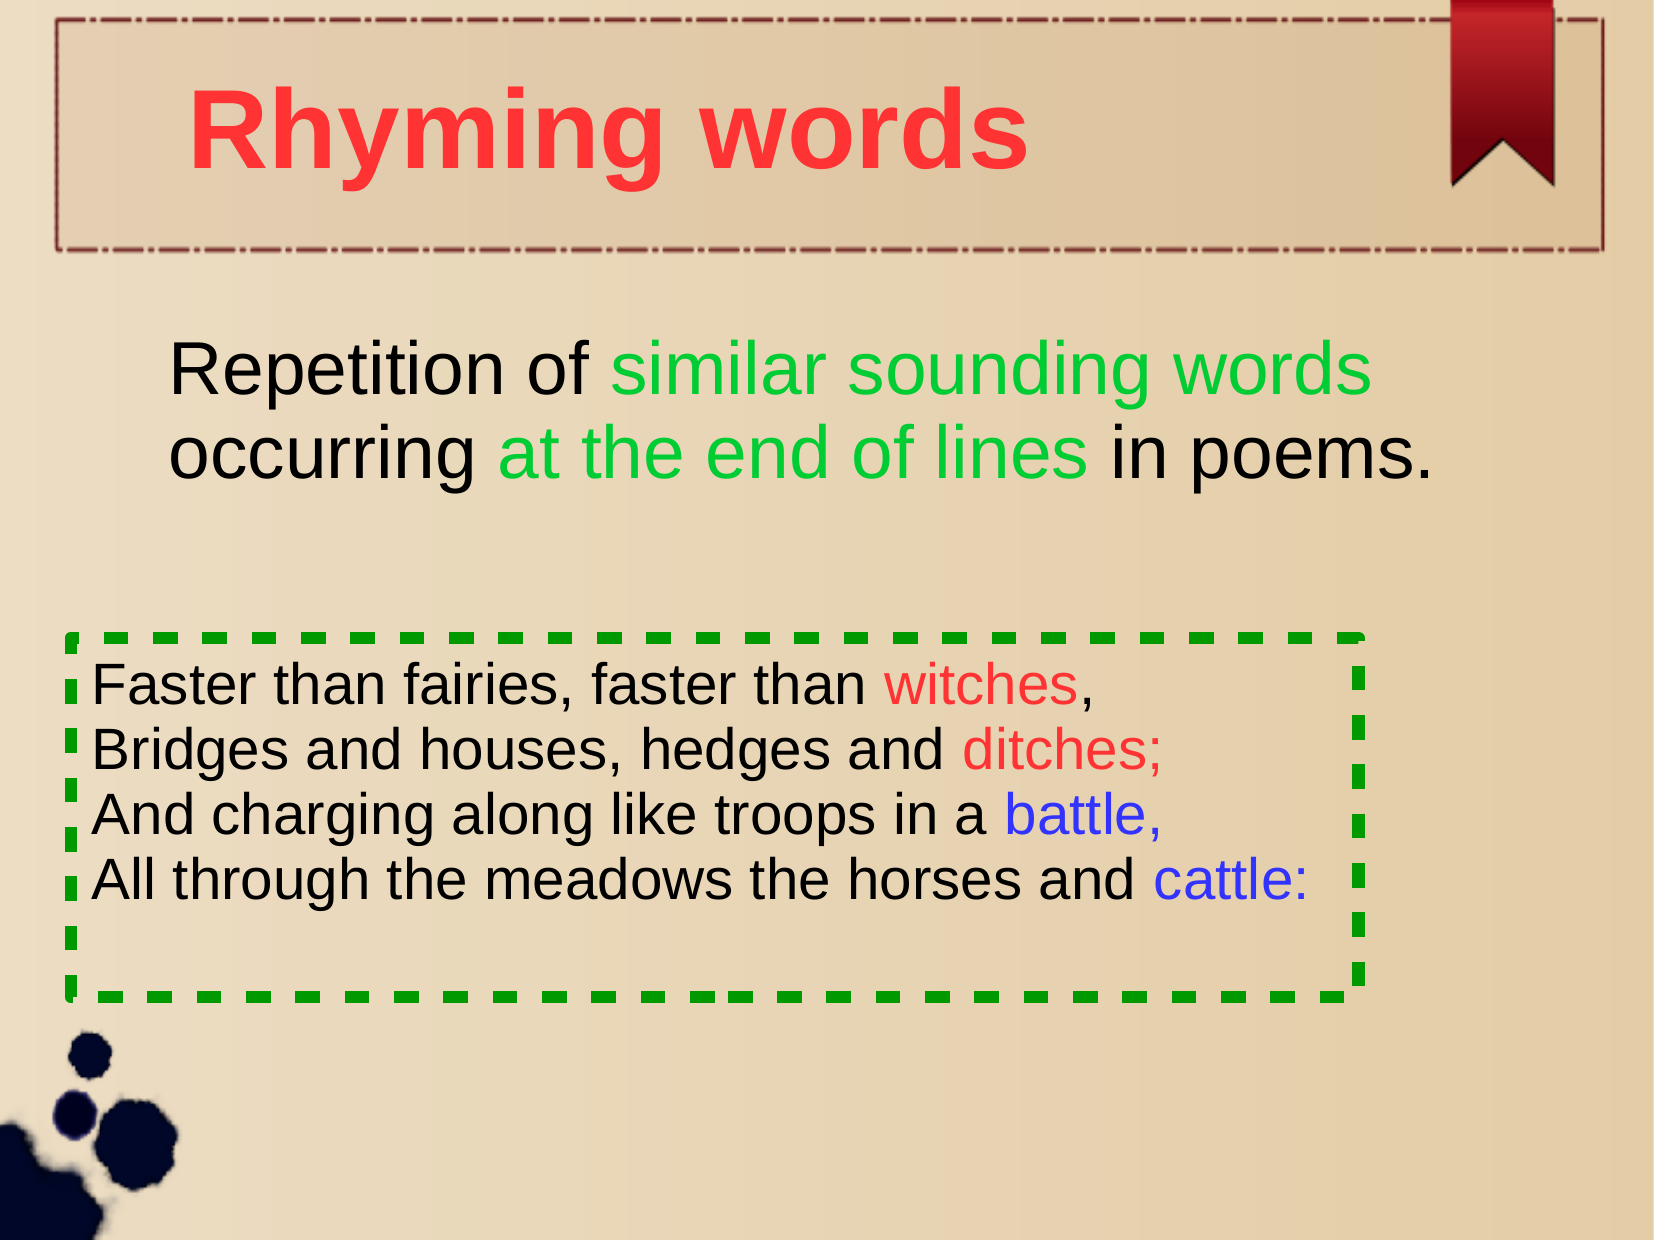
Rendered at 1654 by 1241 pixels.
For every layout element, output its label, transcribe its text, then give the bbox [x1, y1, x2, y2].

text_box Faster than fairies, faster than witches, Bridges and houses, hedges and ditches; And charging along like troops in a battle, All through the meadows the horses and cattle: [70, 637, 1359, 998]
text_box Rhyming words [106, 59, 1229, 200]
picture [0, 0, 1654, 1240]
text_box Repetition of similar sounding words occurring at the end of lines in poems. [153, 318, 1619, 502]
